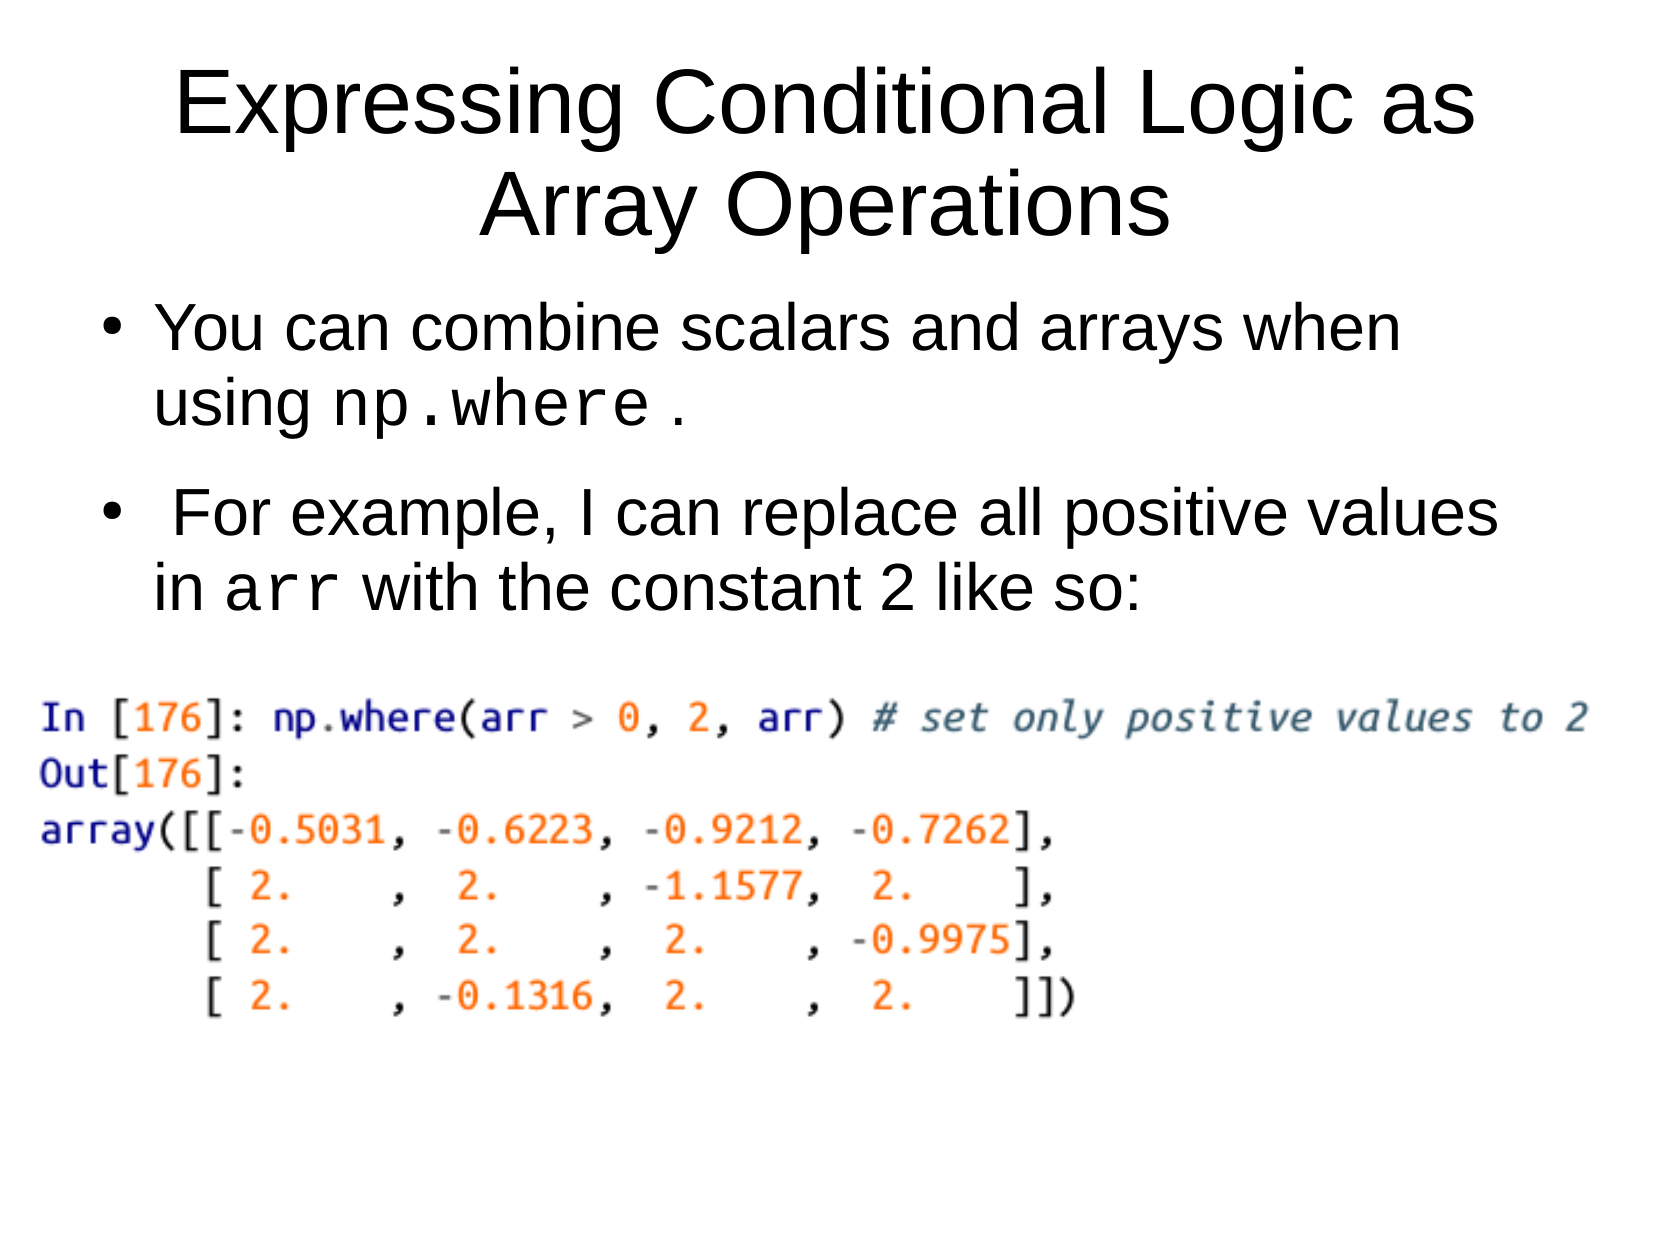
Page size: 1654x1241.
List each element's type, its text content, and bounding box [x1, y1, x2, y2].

title Expressing Conditional Logic as Array Operations [82, 49, 1571, 257]
list You can combine scalars and arrays when using np.where . For example, I can replace all positive values in arr with the constant 2 like so: [82, 290, 1571, 685]
picture [31, 685, 1636, 1031]
